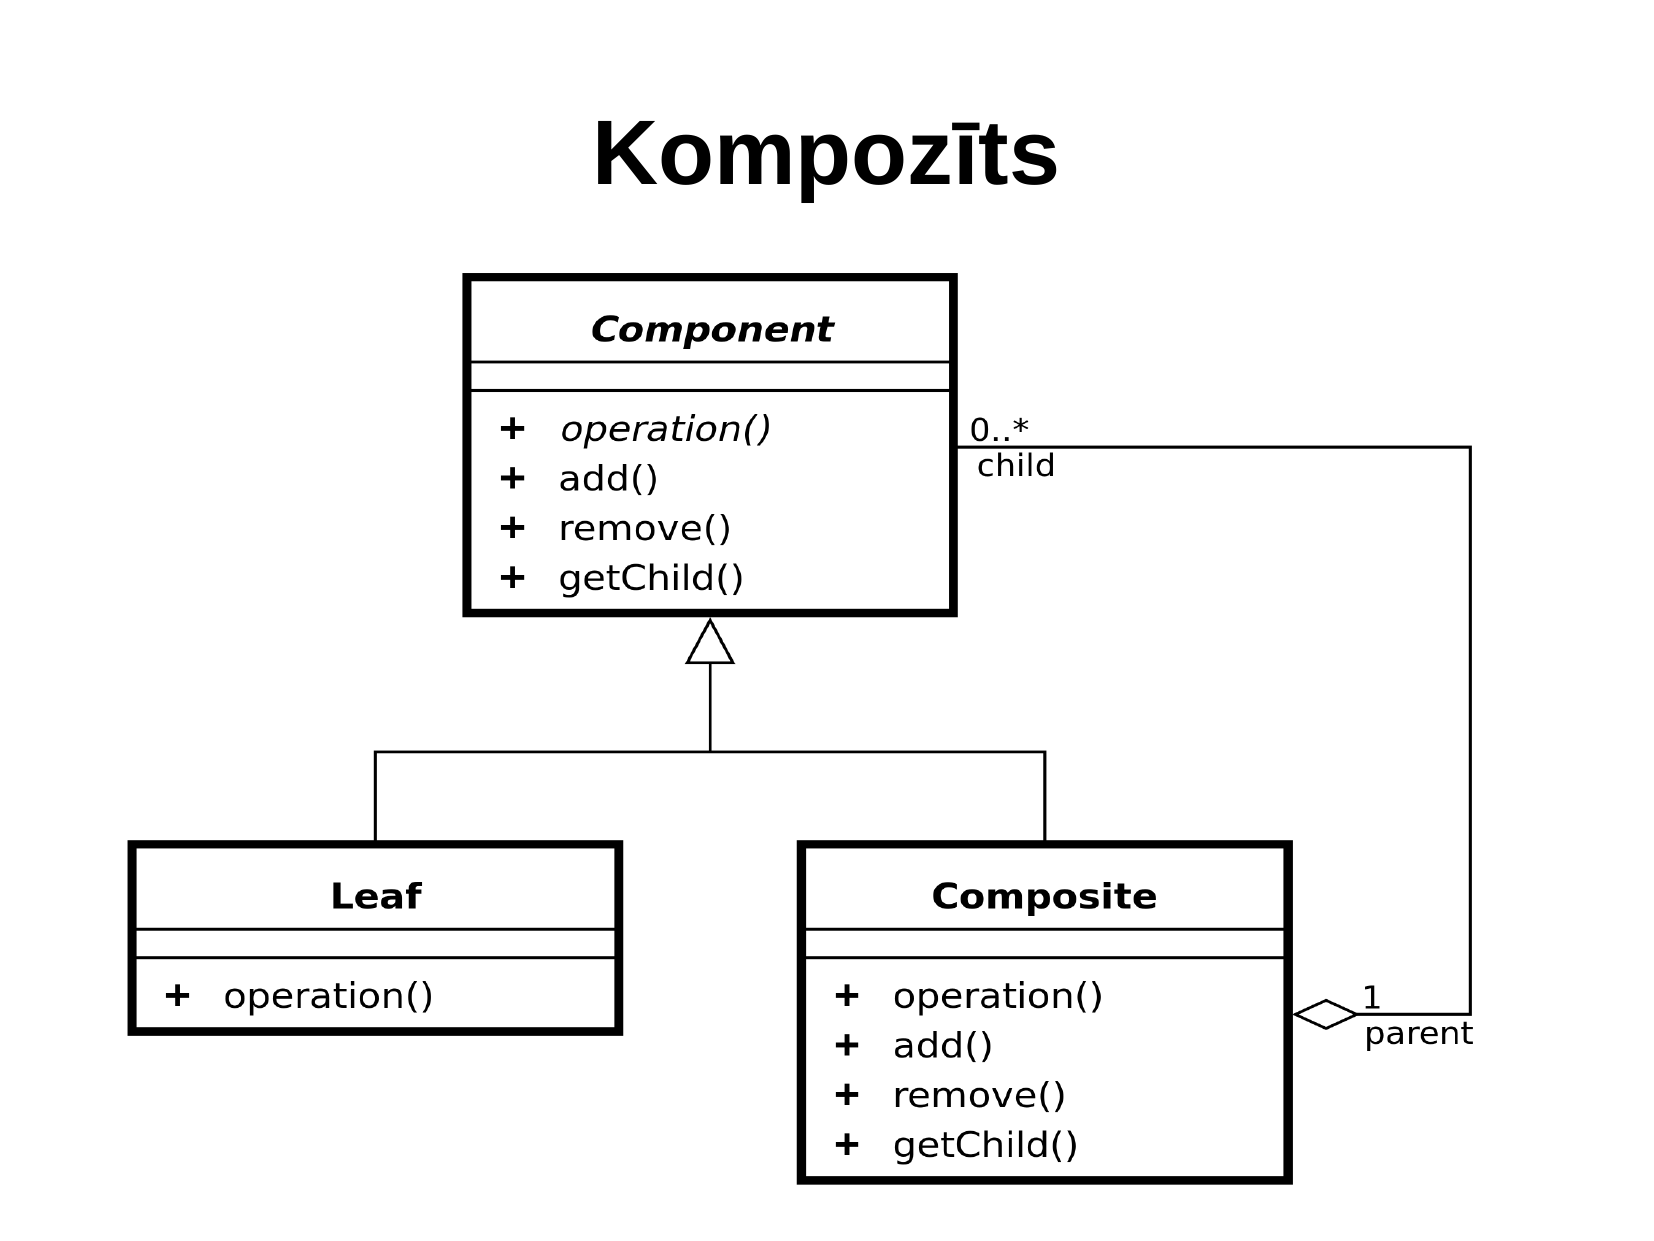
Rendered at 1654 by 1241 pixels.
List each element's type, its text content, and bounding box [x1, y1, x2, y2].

picture [71, 220, 1531, 1241]
title Kompozīts [82, 49, 1571, 257]
